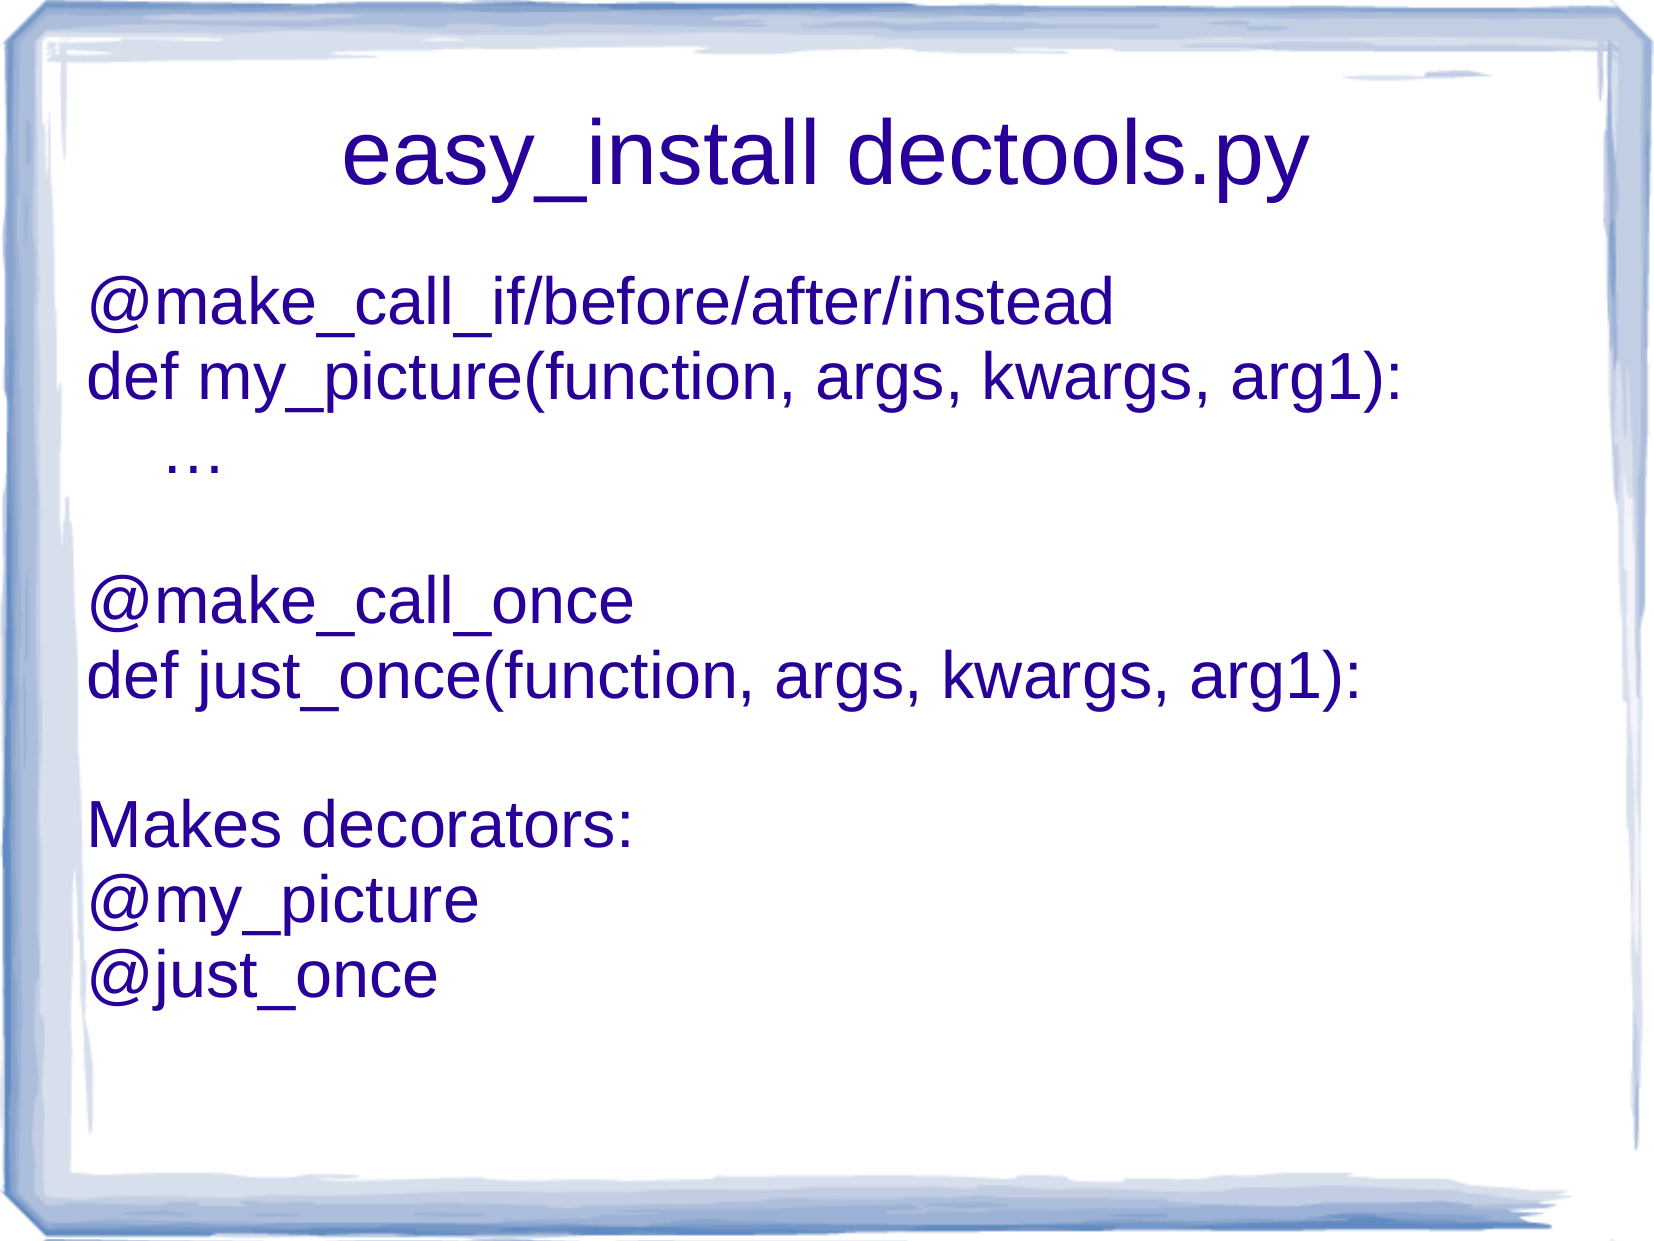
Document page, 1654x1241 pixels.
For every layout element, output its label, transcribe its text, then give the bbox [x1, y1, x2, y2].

subtitle @make_call_if/before/after/instead def my_picture(function, args, kwargs, arg1): … @make_call_once def just_once(function, args, kwargs, arg1): Makes decorators: @my_picture @just_once [86, 112, 1576, 1241]
picture [0, 0, 1654, 1241]
title easy_install dectools.py [82, 49, 1571, 257]
